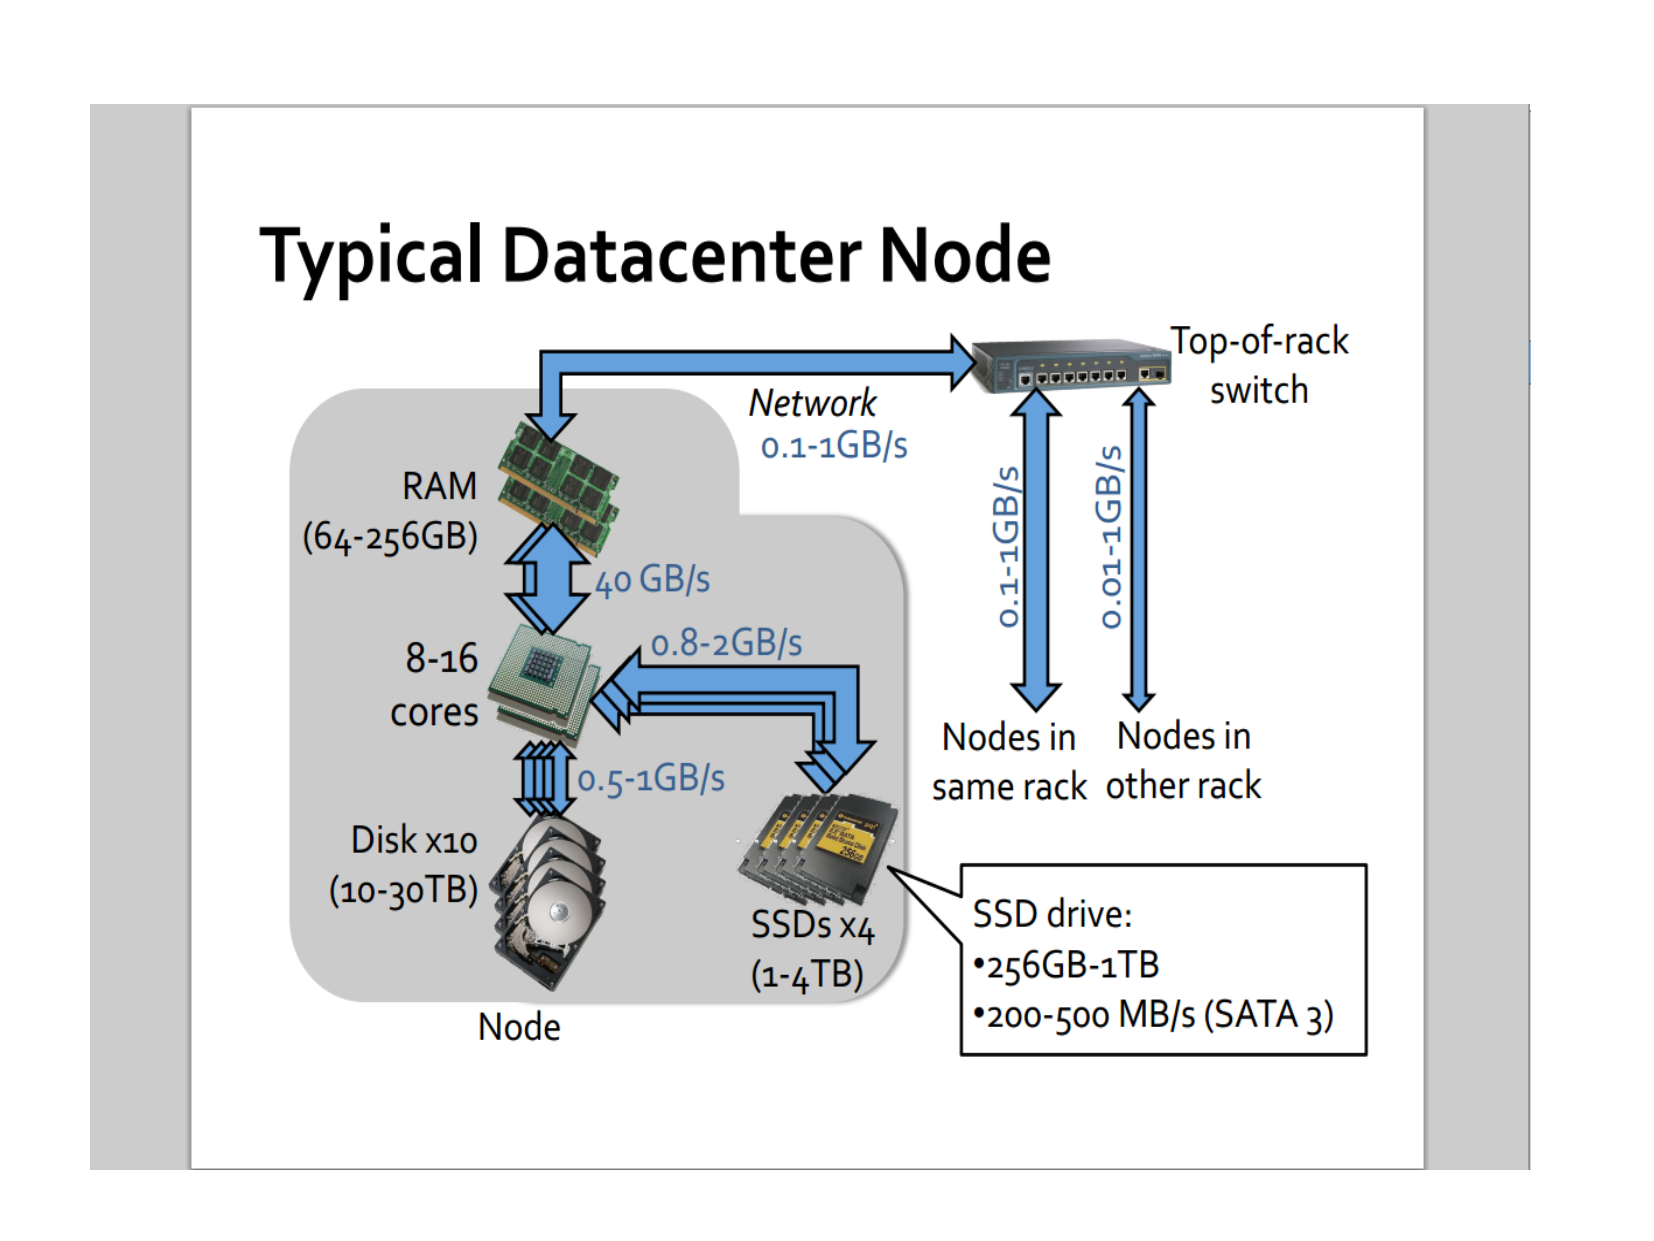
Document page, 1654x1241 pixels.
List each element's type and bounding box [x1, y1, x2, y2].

picture [90, 104, 1531, 1171]
